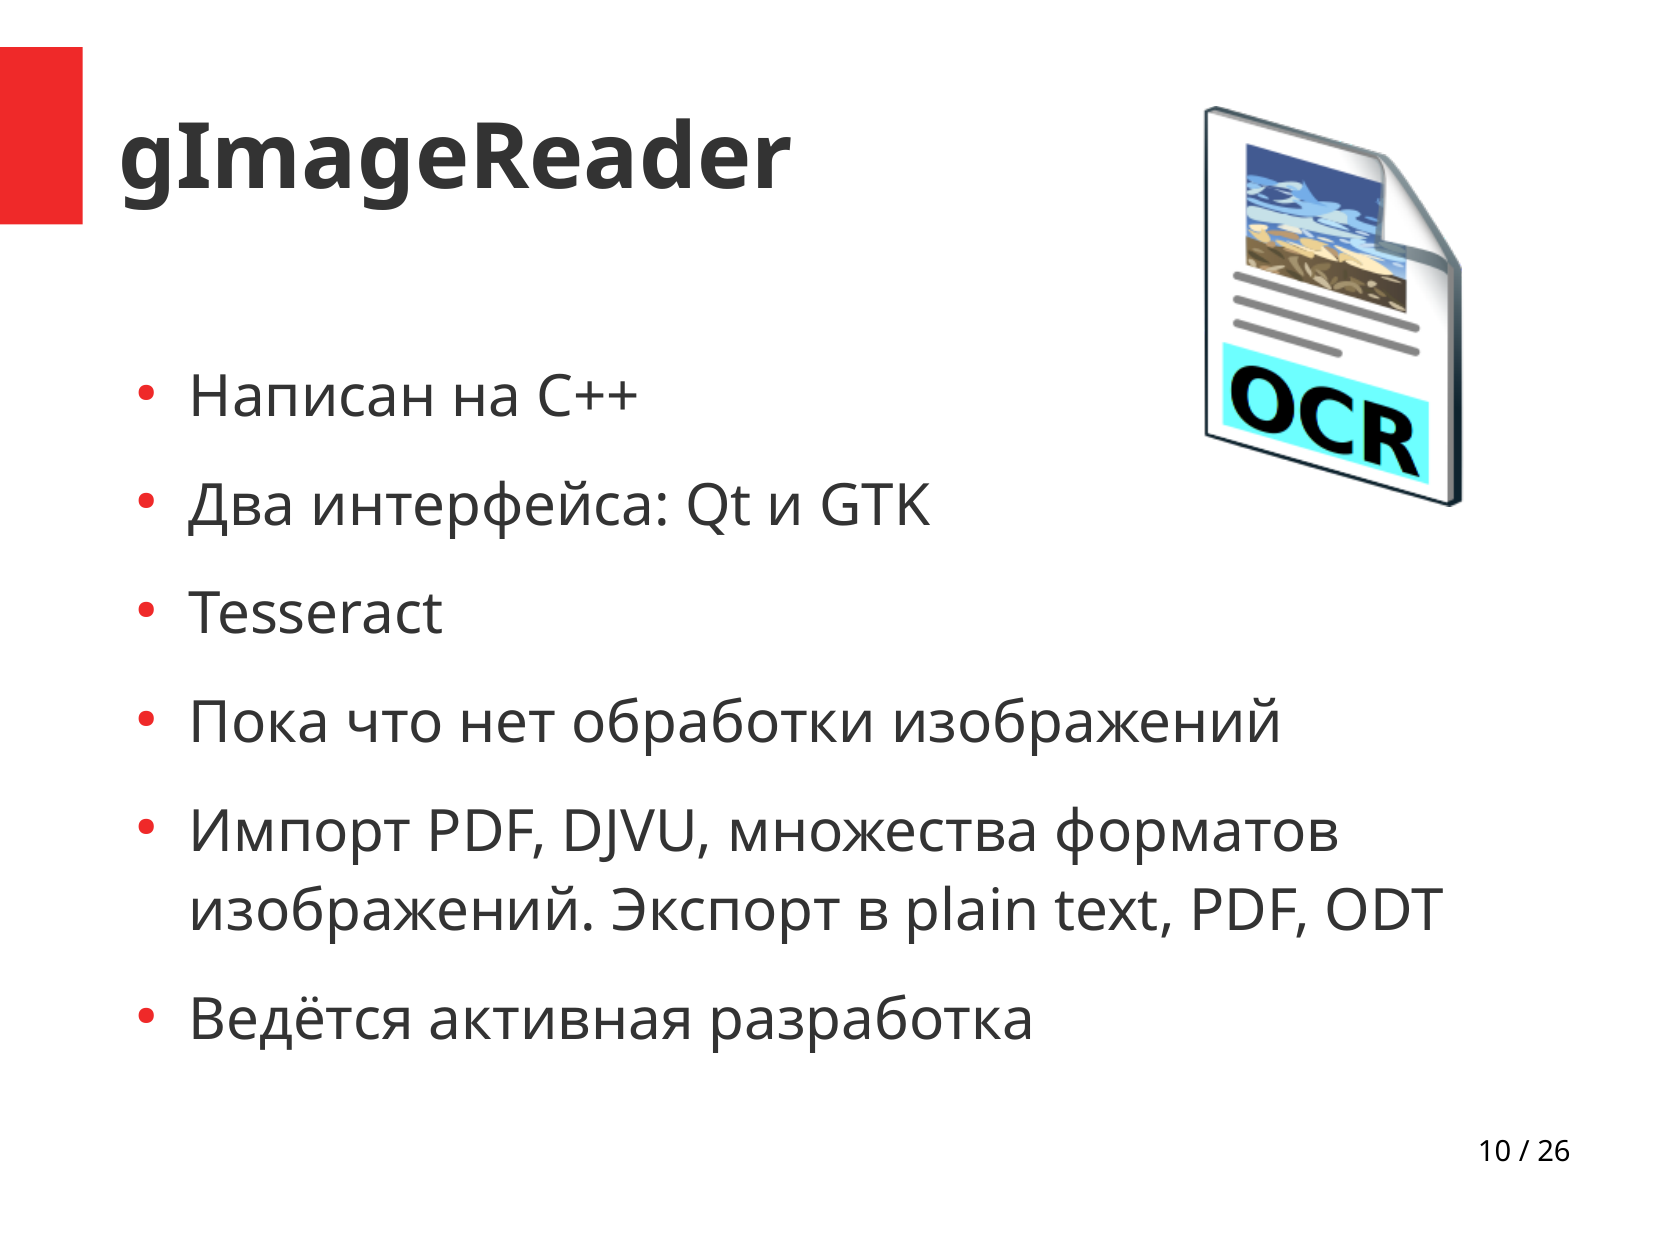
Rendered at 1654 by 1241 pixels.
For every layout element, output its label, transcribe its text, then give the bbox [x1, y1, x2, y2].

list Написан на C++ Два интерфейса: Qt и GTK Tesseract Пока что нет обработки изображений Импорт PDF, DJVU, множества форматов изображений. Экспорт в plain text, PDF, ODT Ведётся активная разработка [118, 354, 1536, 1074]
picture [1133, 106, 1534, 507]
title gImageReader [118, 49, 1571, 257]
